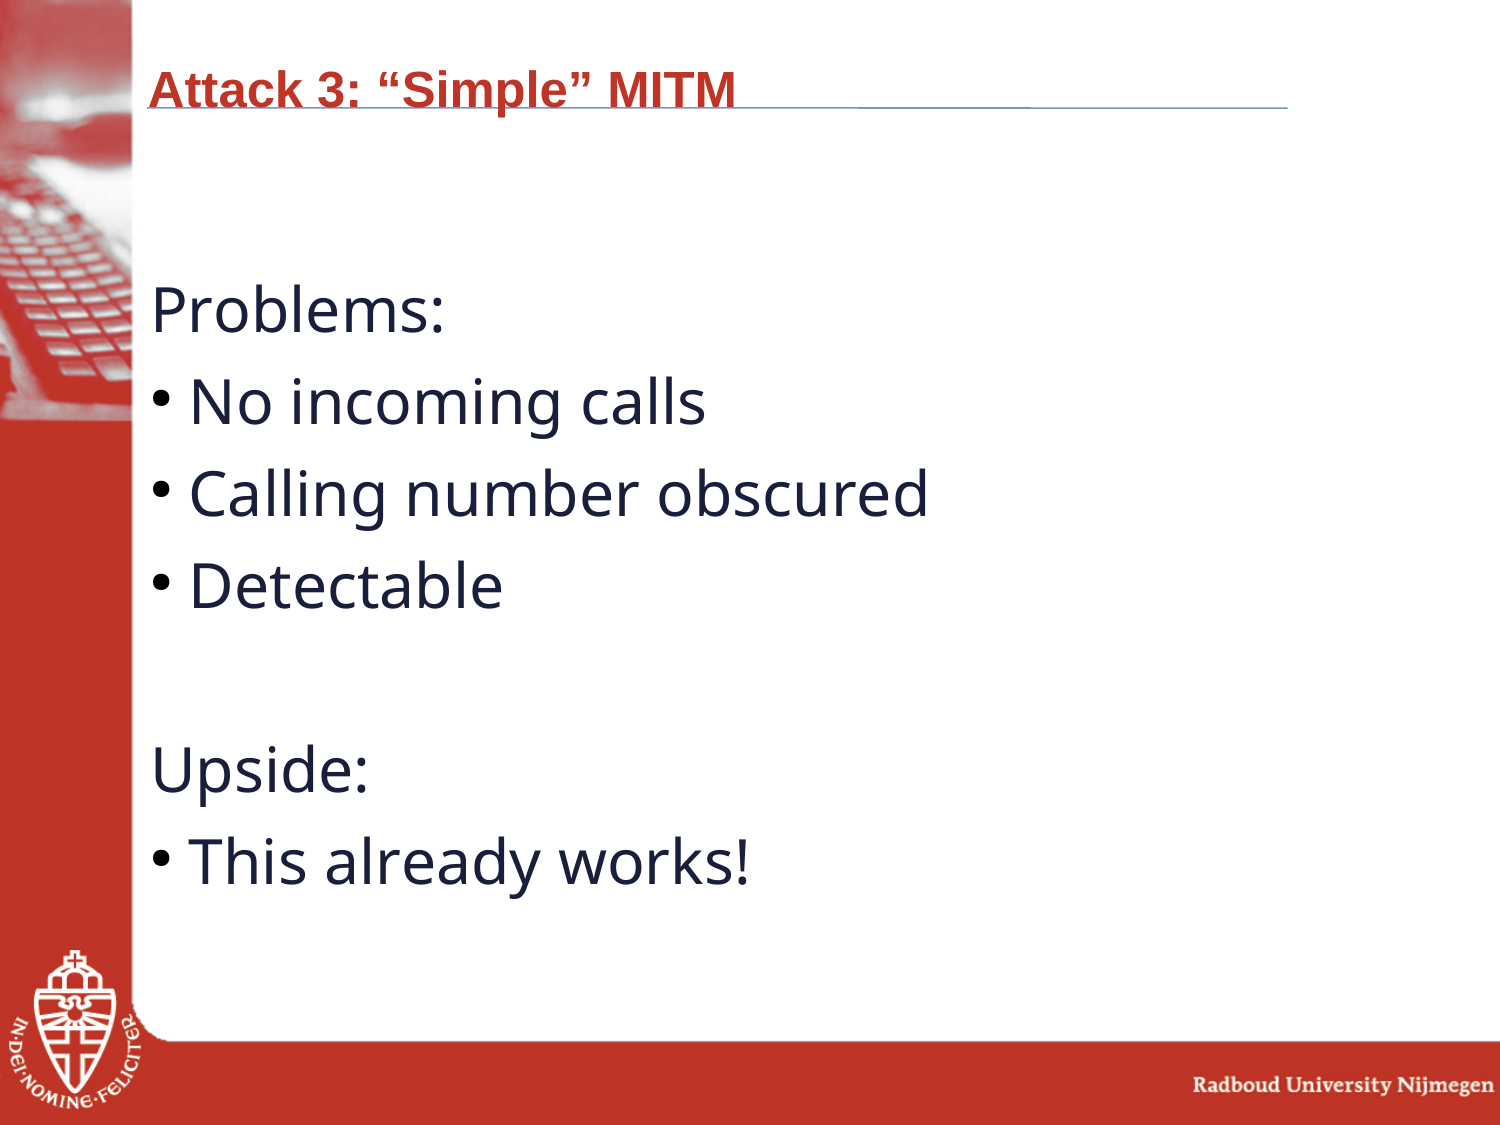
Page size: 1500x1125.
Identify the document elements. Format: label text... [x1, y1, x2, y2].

title Attack 3: “Simple” MITM [147, 0, 1491, 122]
picture [0, 0, 1500, 1125]
list Problems: No incoming calls Calling number obscured Detectable Upside: This already works! [150, 262, 1500, 1125]
